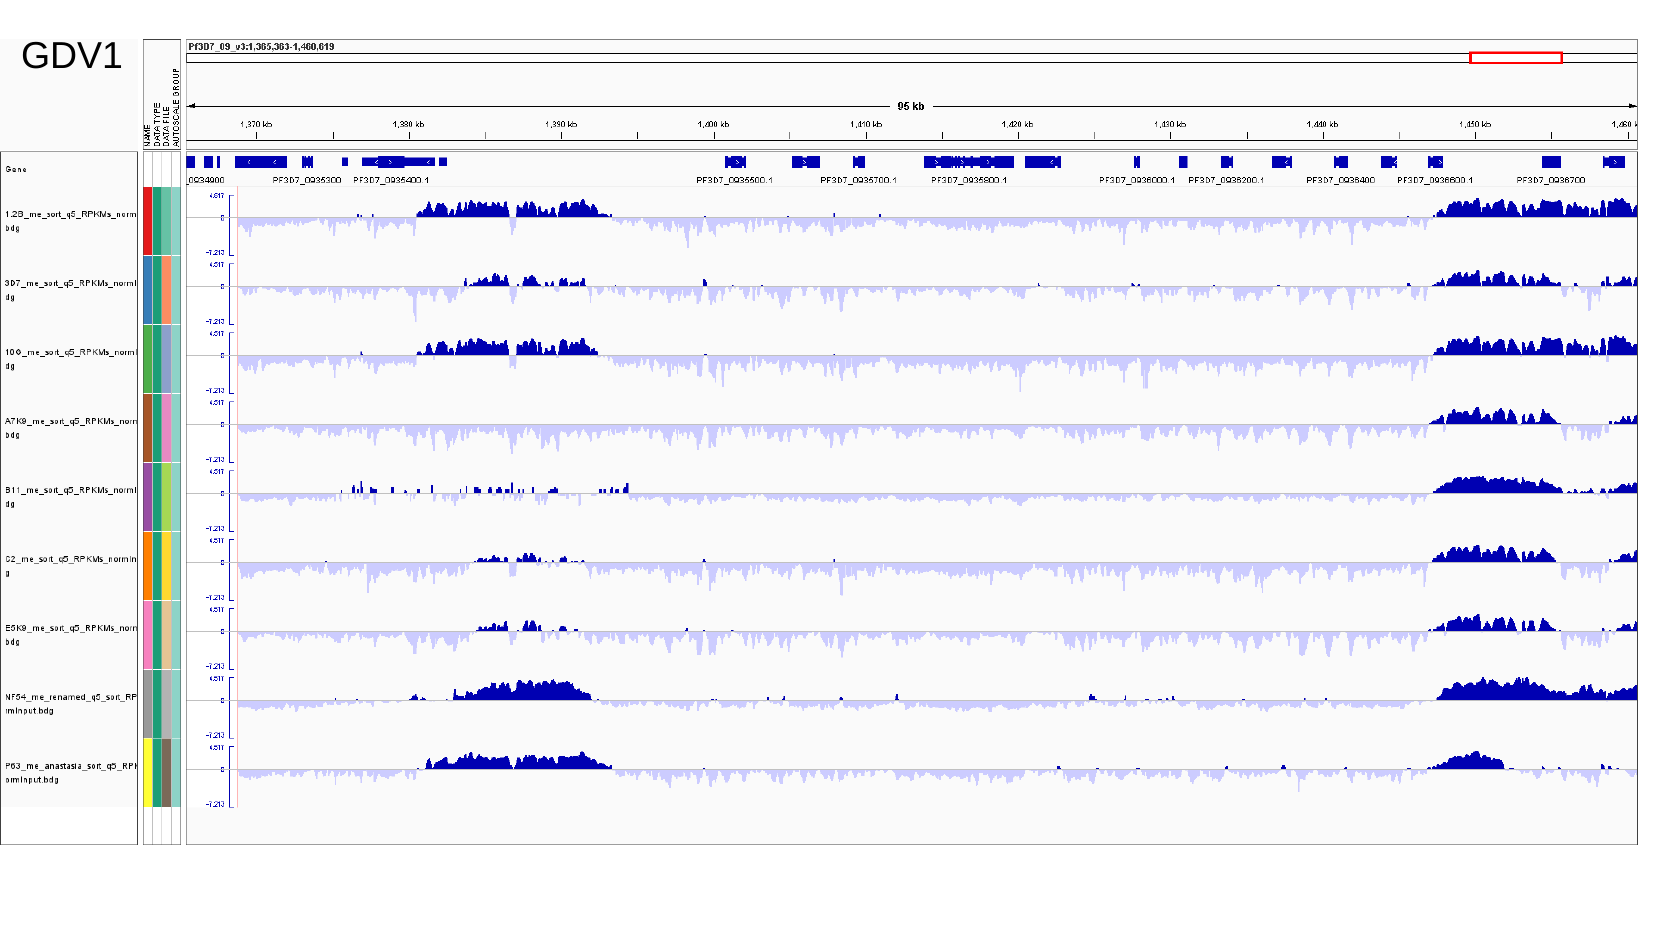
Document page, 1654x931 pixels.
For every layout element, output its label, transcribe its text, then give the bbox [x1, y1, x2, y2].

picture [0, 39, 1654, 845]
text_box GDV1 [6, 26, 142, 126]
